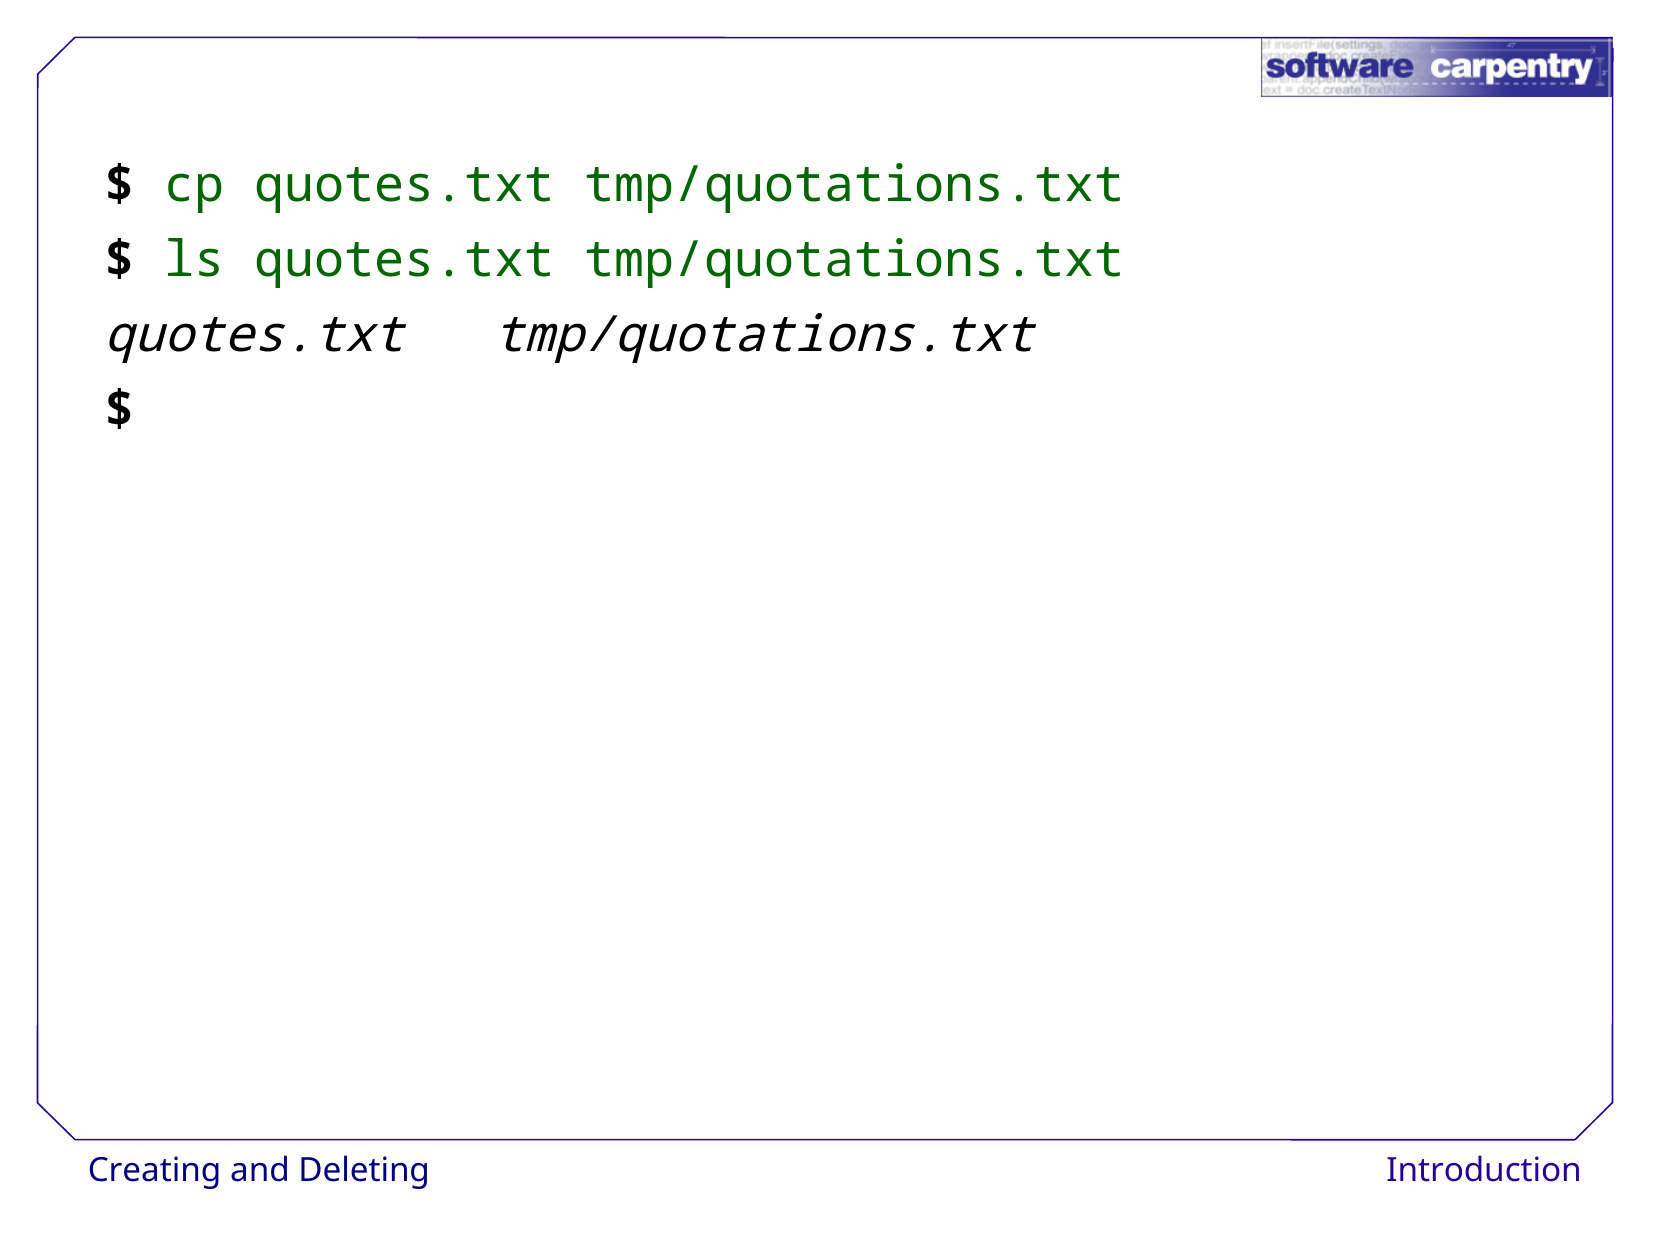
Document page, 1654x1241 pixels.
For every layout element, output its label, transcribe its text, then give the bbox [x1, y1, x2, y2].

text_box $ cp quotes.txt tmp/quotations.txt $ ls quotes.txt tmp/quotations.txt quotes.txt tmp/quotations.txt $ [89, 128, 1512, 1121]
picture [1261, 39, 1613, 97]
